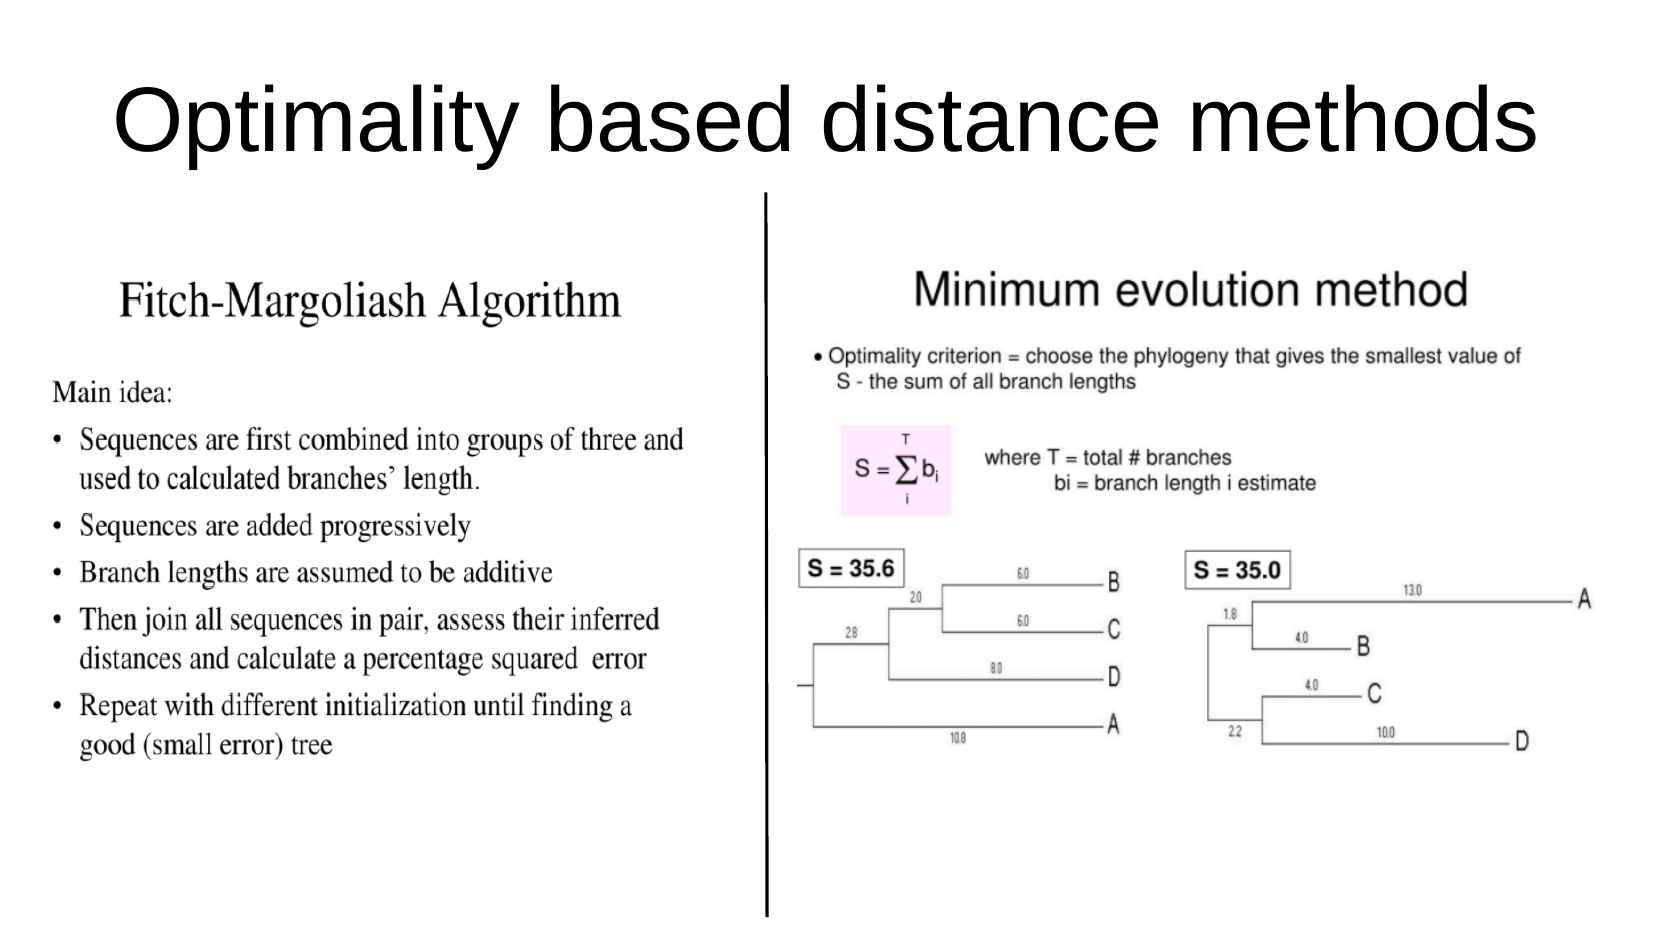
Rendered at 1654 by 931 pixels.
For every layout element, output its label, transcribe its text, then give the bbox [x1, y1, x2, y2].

picture [797, 265, 1597, 766]
title Optimality based distance methods [82, 37, 1571, 193]
picture [45, 265, 699, 766]
